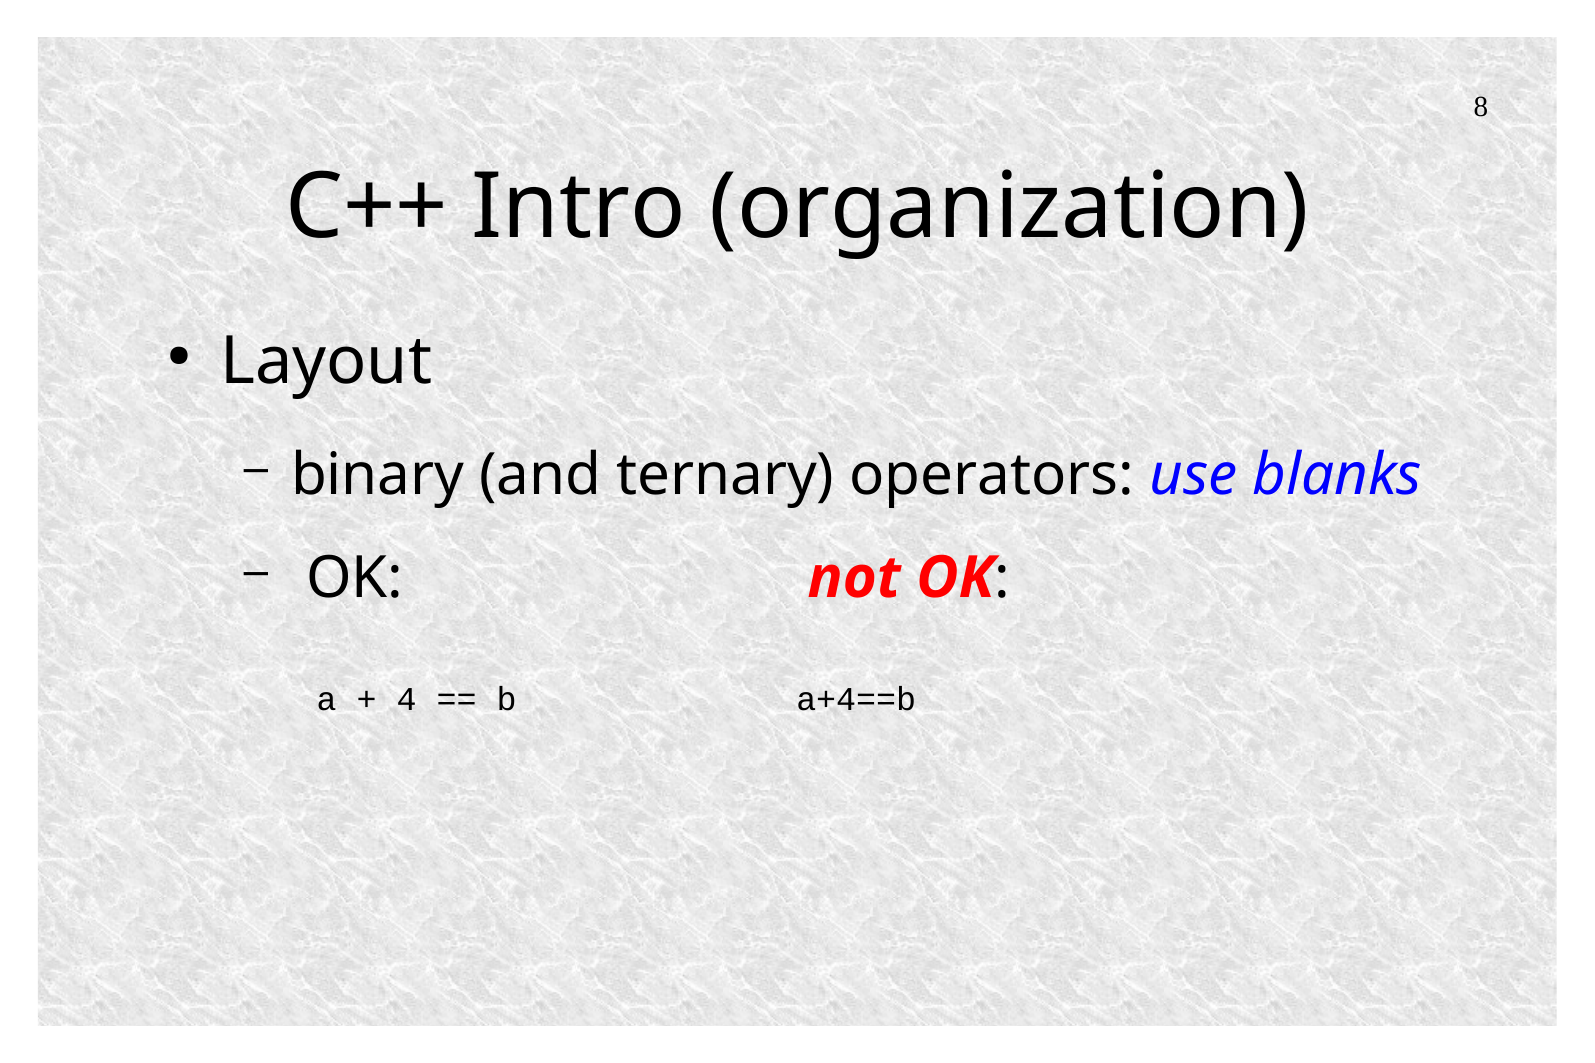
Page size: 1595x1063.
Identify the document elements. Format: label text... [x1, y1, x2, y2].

list Layout binary (and ternary) operators: use blanks OK: not OK: [149, 312, 1447, 935]
text_box a + 4 == b a+4==b [316, 682, 1232, 722]
title C++ Intro (organization) [149, 119, 1447, 285]
picture [37, 37, 1557, 1026]
